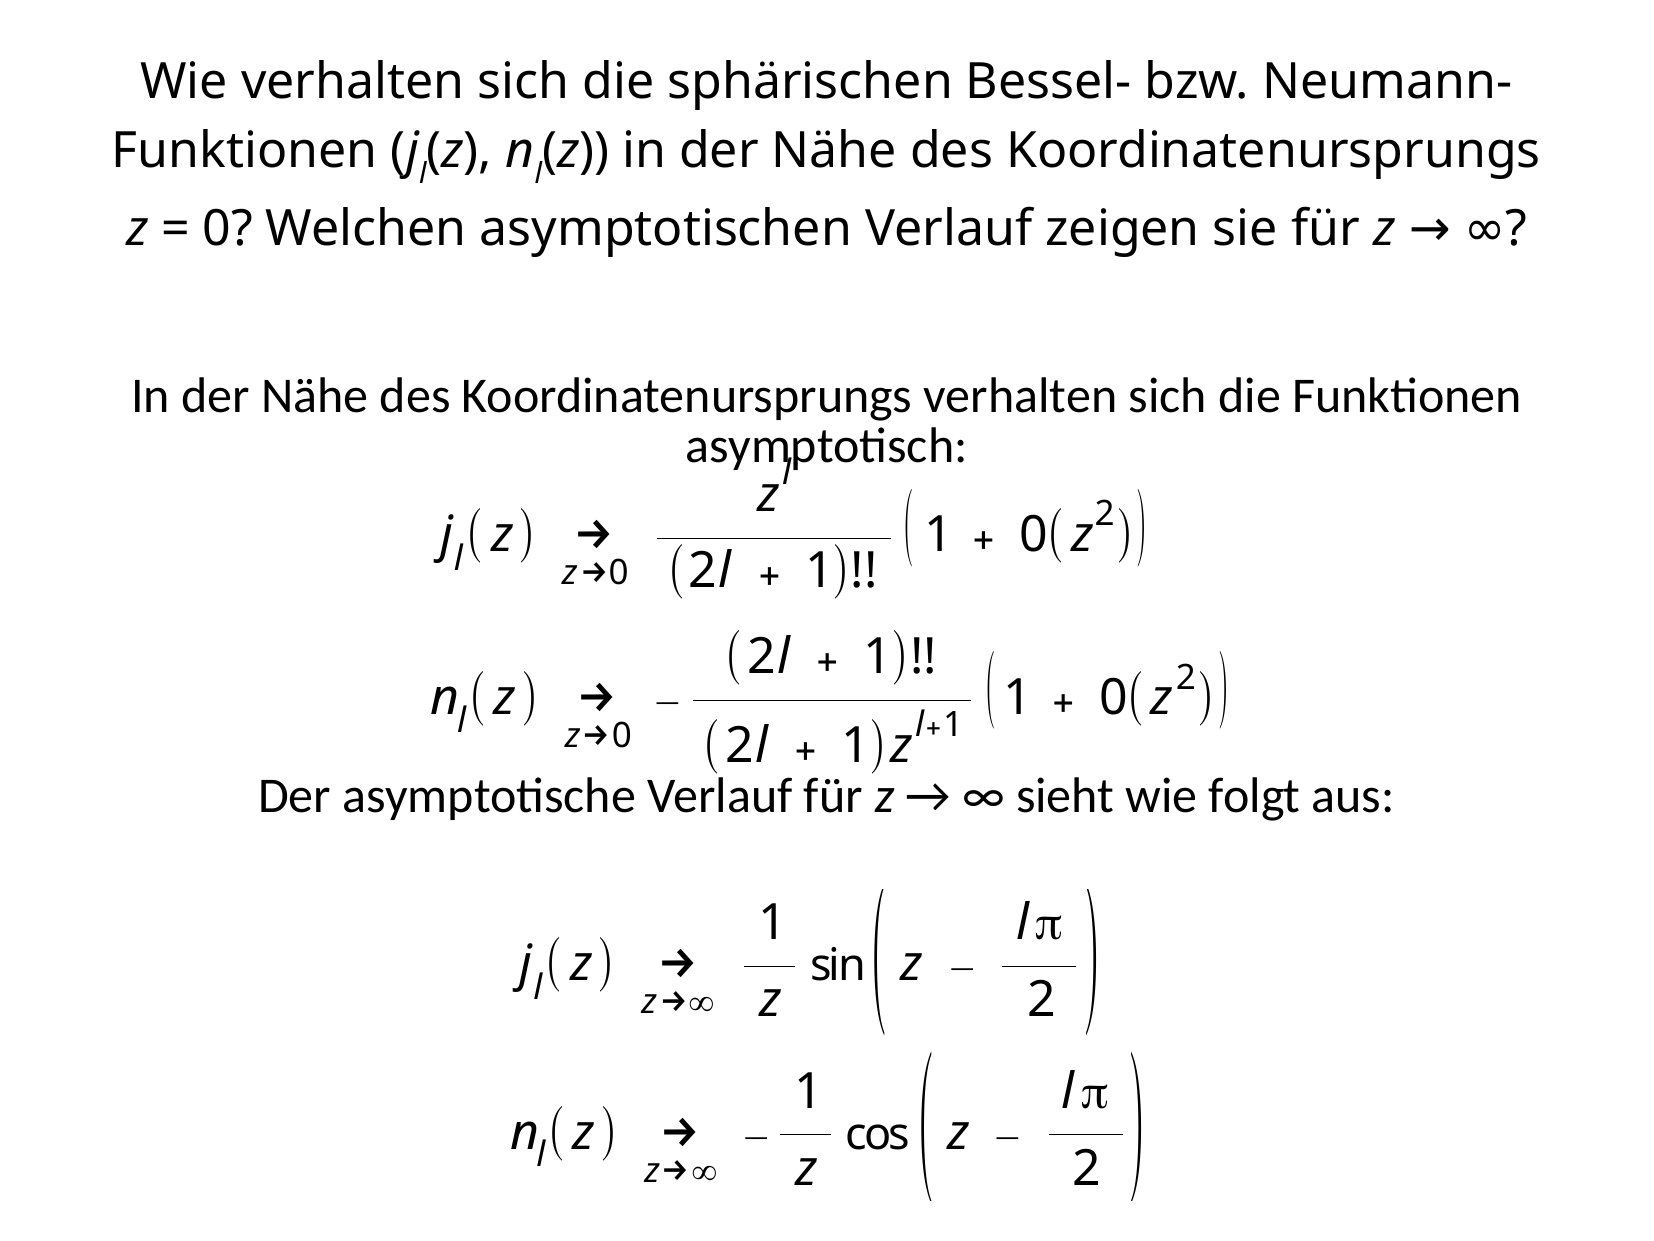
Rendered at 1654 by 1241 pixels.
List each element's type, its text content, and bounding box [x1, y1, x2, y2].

subtitle In der Nähe des Koordinatenursprungs verhalten sich die Funktionen asymptotisch: Der asymptotische Verlauf für z → ∞ sieht wie folgt aus: [82, 290, 1571, 1010]
chart [494, 889, 1160, 1201]
title Wie verhalten sich die sphärischen Bessel- bzw. Neumann-Funktionen (jl(z), nl(z)) in der Nähe des Koordinatenursprungs z = 0? Welchen asymptotischen Verlauf zeigen sie für z → ∞? [82, 47, 1571, 258]
chart [414, 451, 1239, 777]
